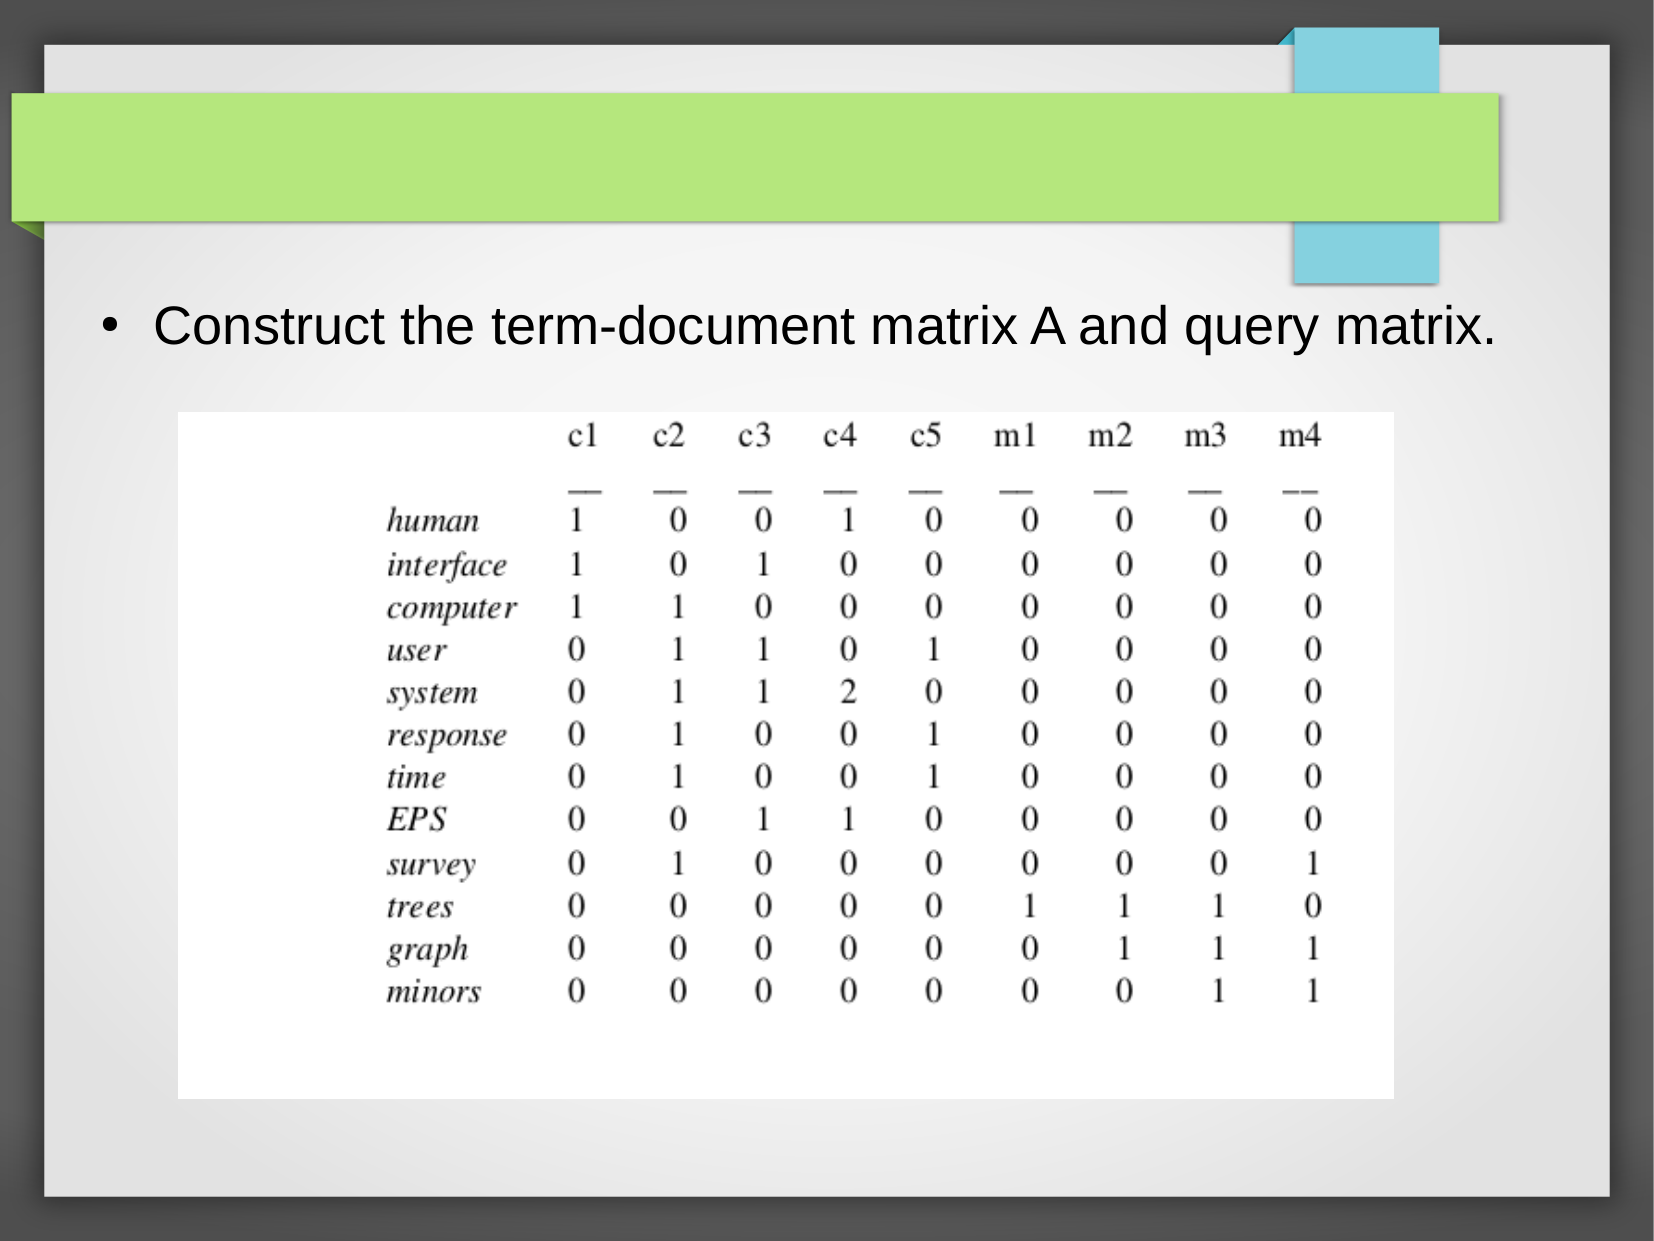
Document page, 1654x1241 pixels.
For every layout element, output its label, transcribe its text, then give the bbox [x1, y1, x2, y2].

picture [0, 0, 1654, 1241]
list Construct the term-document matrix A and query matrix. [82, 295, 1571, 1015]
